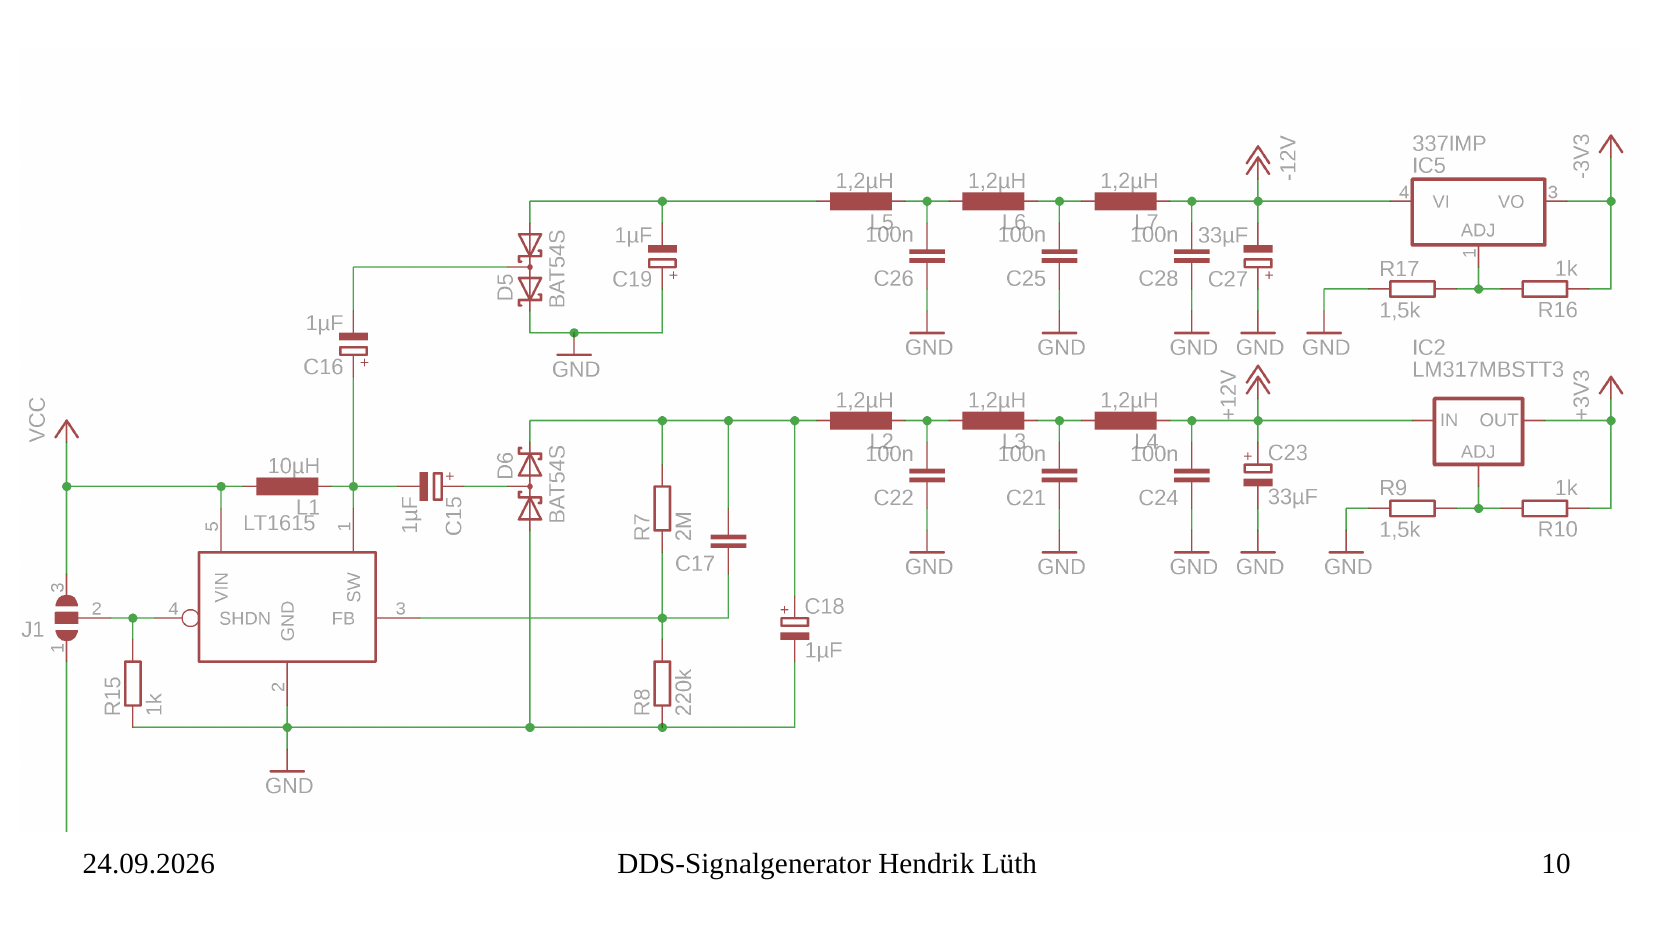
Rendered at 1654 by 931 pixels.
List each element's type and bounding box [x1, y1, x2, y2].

picture [20, 47, 1639, 832]
